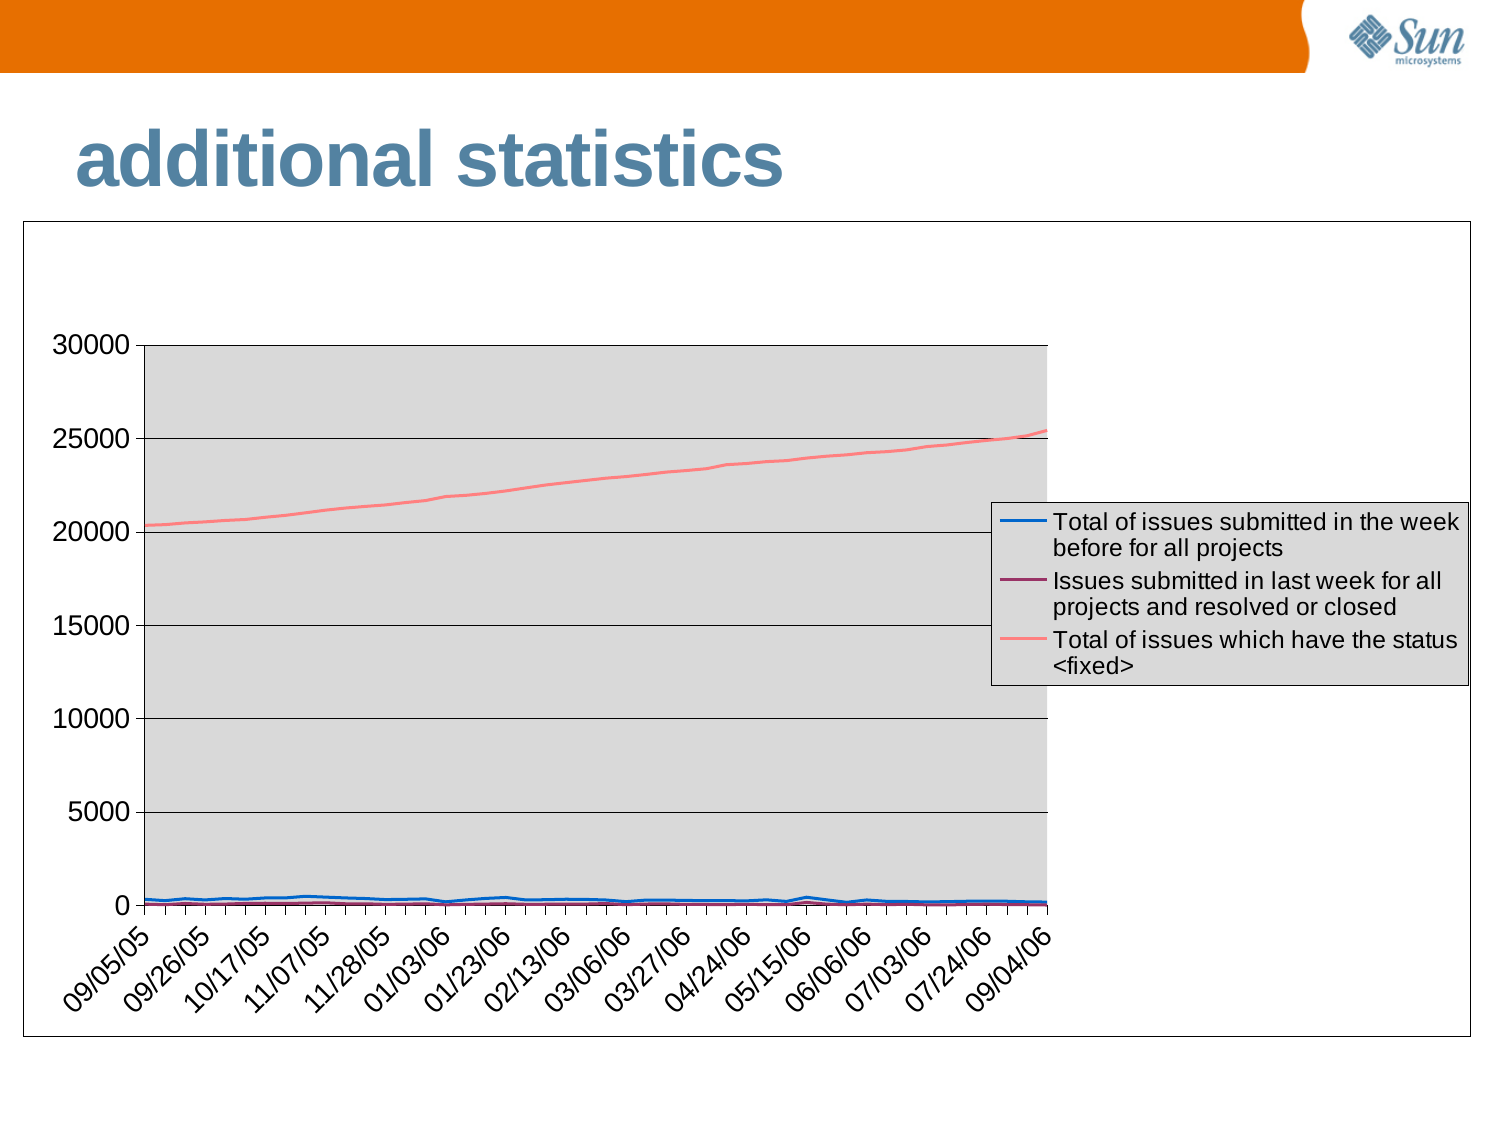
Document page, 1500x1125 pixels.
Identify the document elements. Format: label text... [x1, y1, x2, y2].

title additional statistics [75, 123, 1437, 221]
chart [23, 221, 1471, 1037]
picture [0, 0, 1500, 73]
